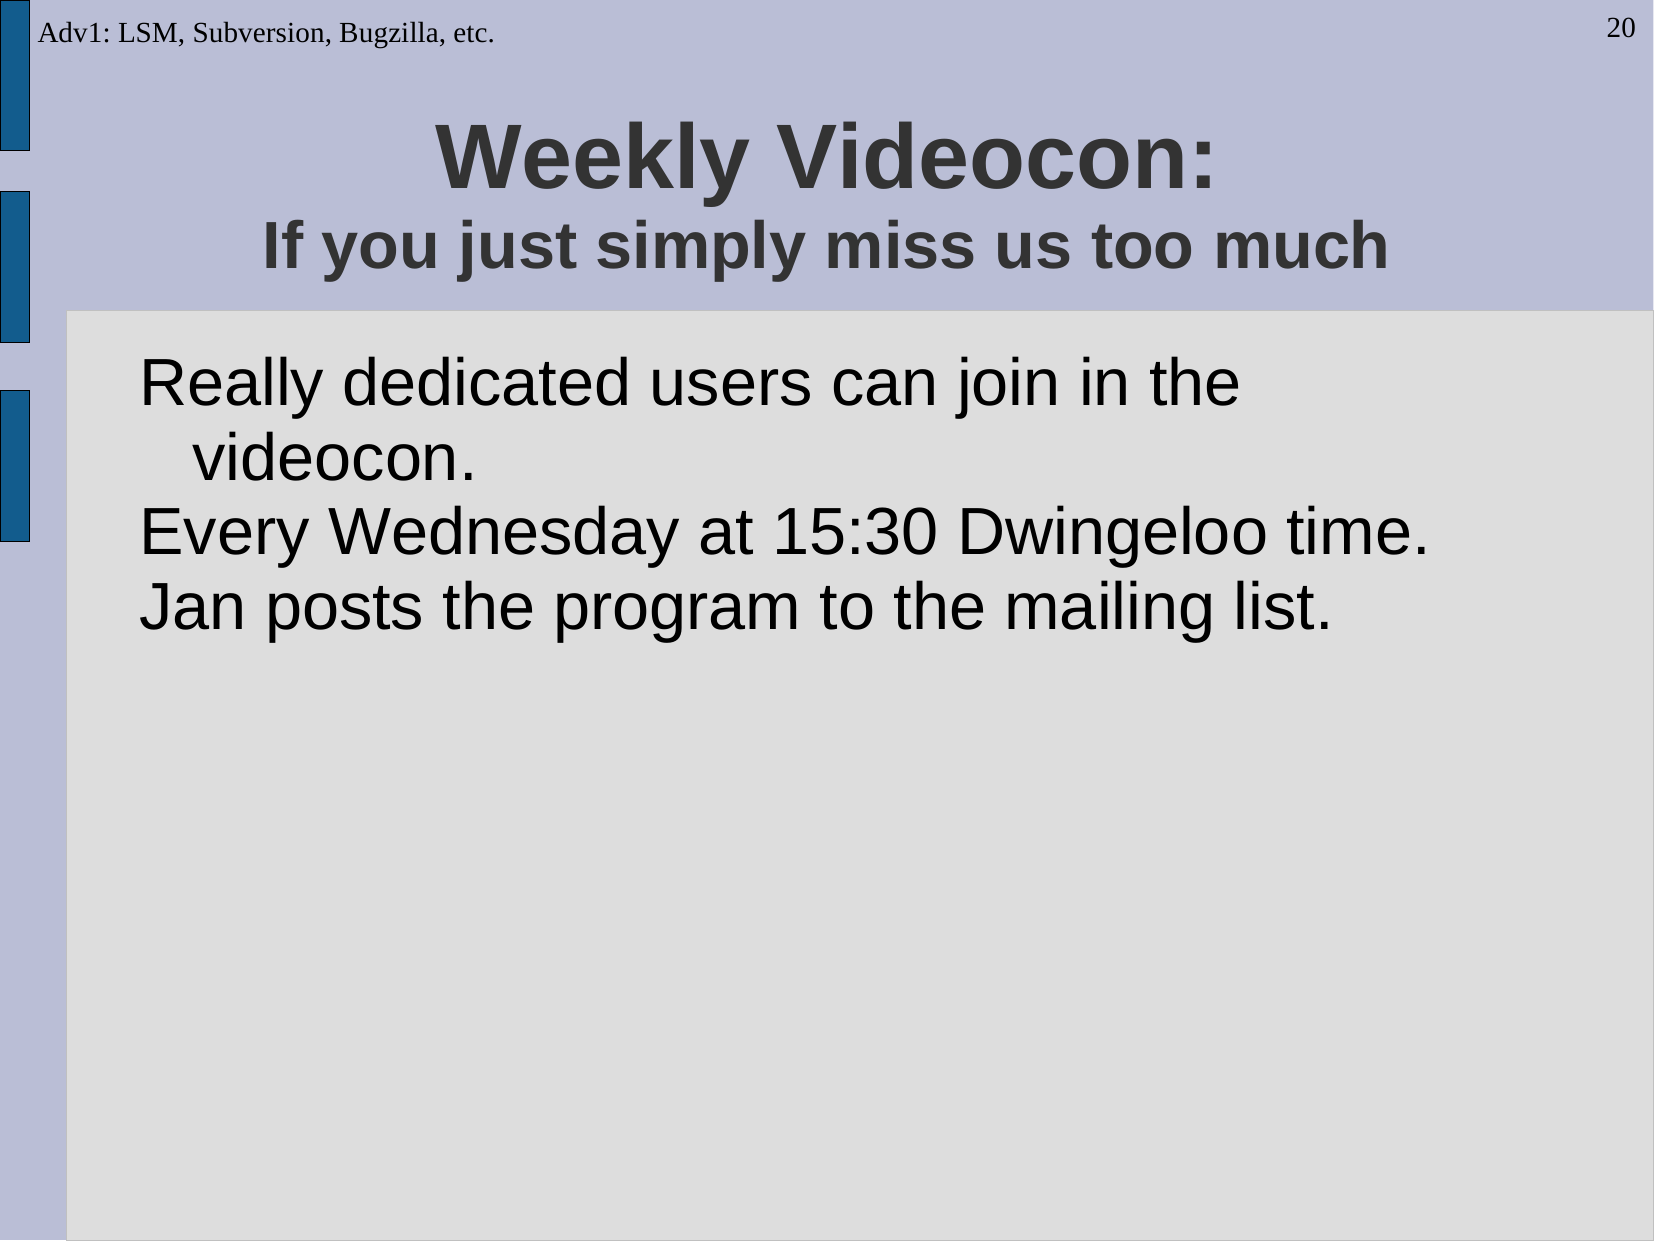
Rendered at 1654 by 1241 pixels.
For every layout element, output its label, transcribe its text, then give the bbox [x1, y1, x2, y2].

list Really dedicated users can join in the videocon. Every Wednesday at 15:30 Dwingeloo time. Jan posts the program to the mailing list. [121, 344, 1534, 1127]
title Weekly Videocon: If you just simply miss us too much [121, 91, 1534, 299]
